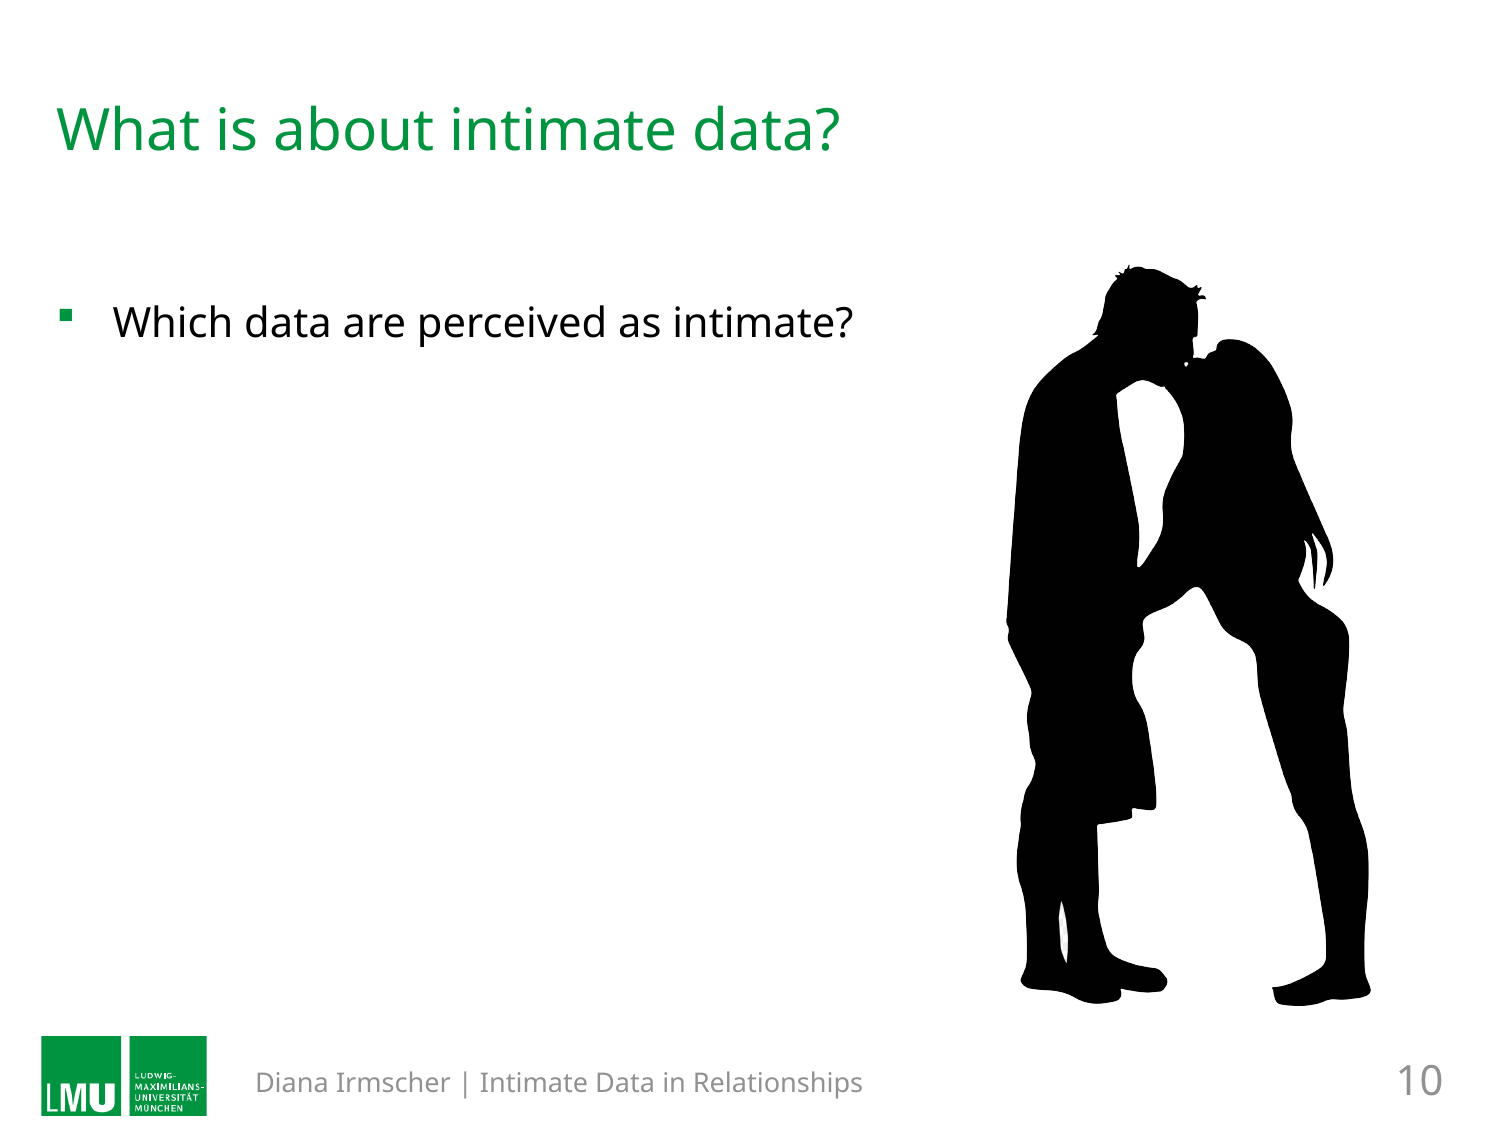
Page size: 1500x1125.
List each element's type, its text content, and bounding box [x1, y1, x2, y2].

footer Diana Irmscher | Intimate Data in Relationships [240, 1046, 963, 1117]
picture [1006, 264, 1371, 1007]
slide_number <number> [1014, 1046, 1459, 1117]
list Which data are perceived as intimate? [41, 263, 981, 1008]
title What is about intimate data? [41, 37, 1459, 217]
